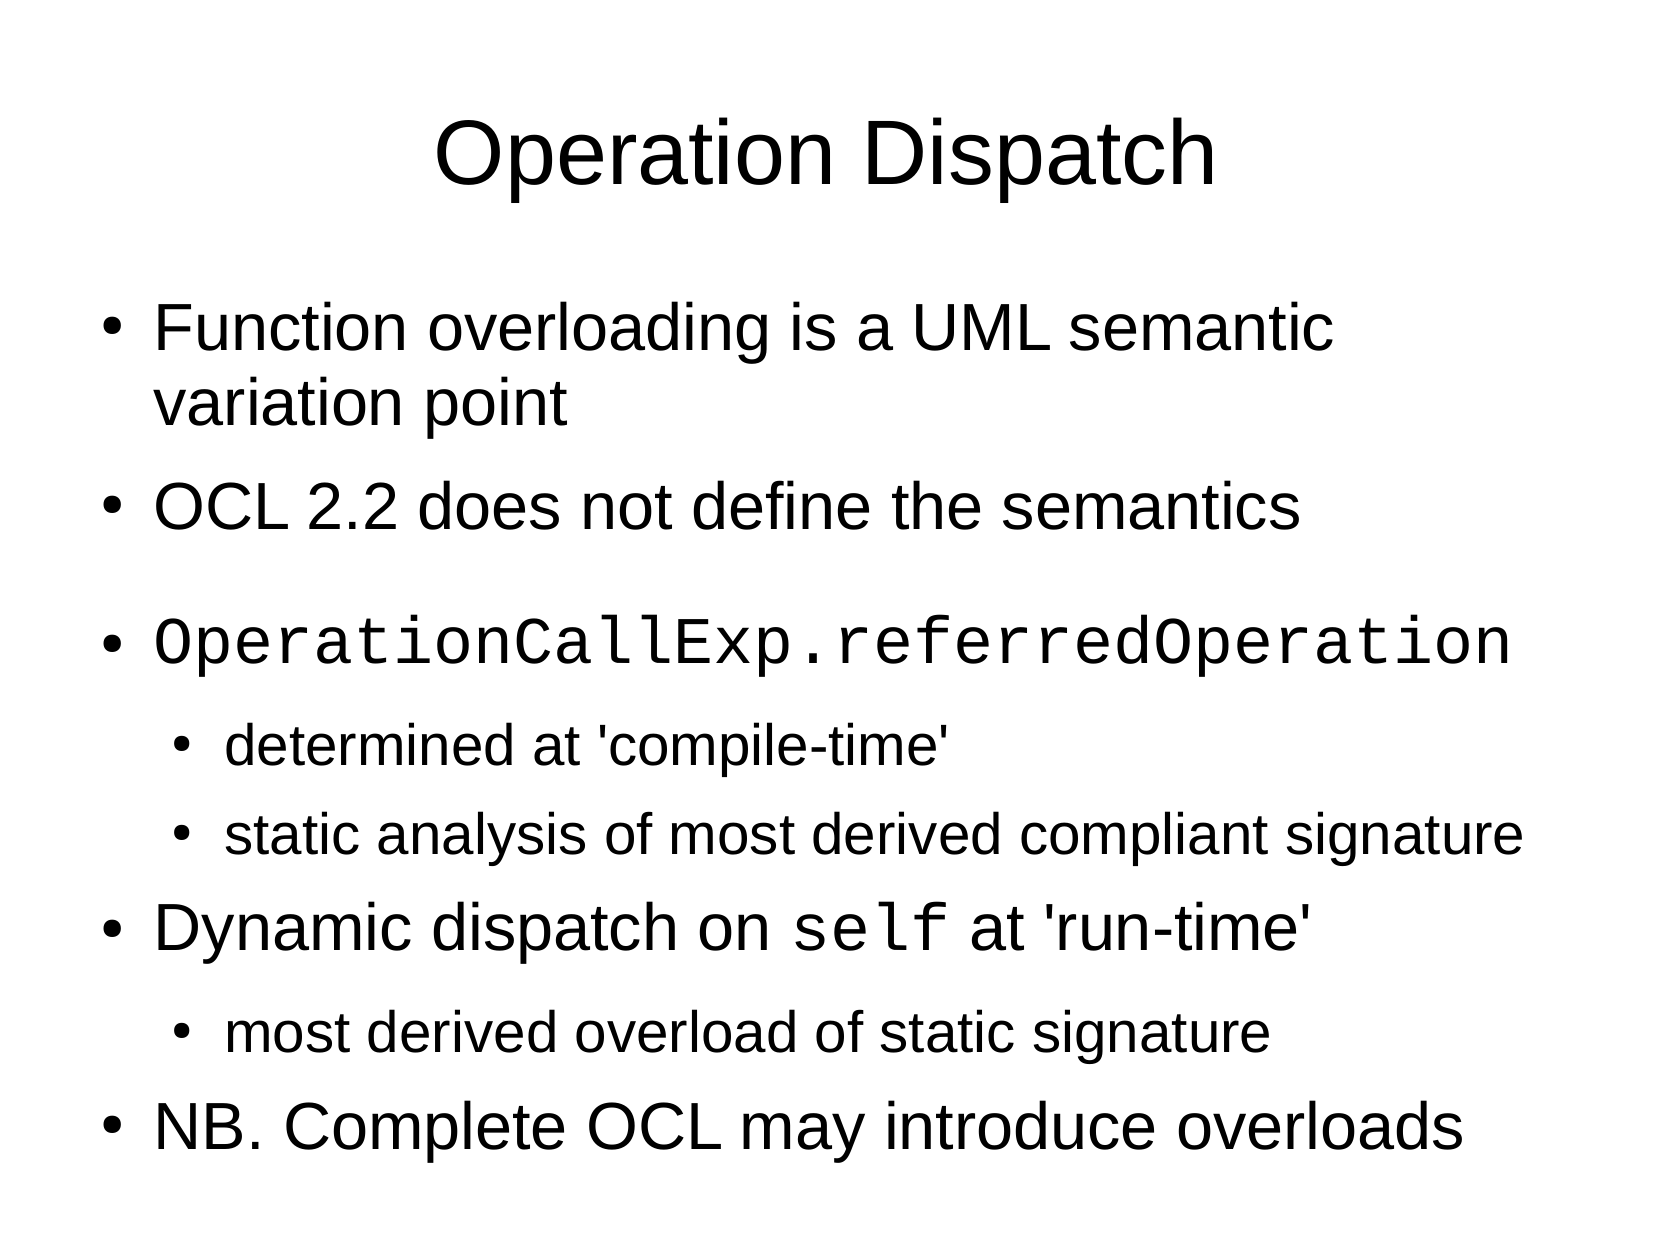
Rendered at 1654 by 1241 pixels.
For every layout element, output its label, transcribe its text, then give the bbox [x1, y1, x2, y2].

list Function overloading is a UML semantic variation point OCL 2.2 does not define the semantics OperationCallExp.referredOperation determined at 'compile-time' static analysis of most derived compliant signature Dynamic dispatch on self at 'run-time' most derived overload of static signature NB. Complete OCL may introduce overloads [82, 290, 1571, 1163]
title Operation Dispatch [82, 56, 1571, 250]
